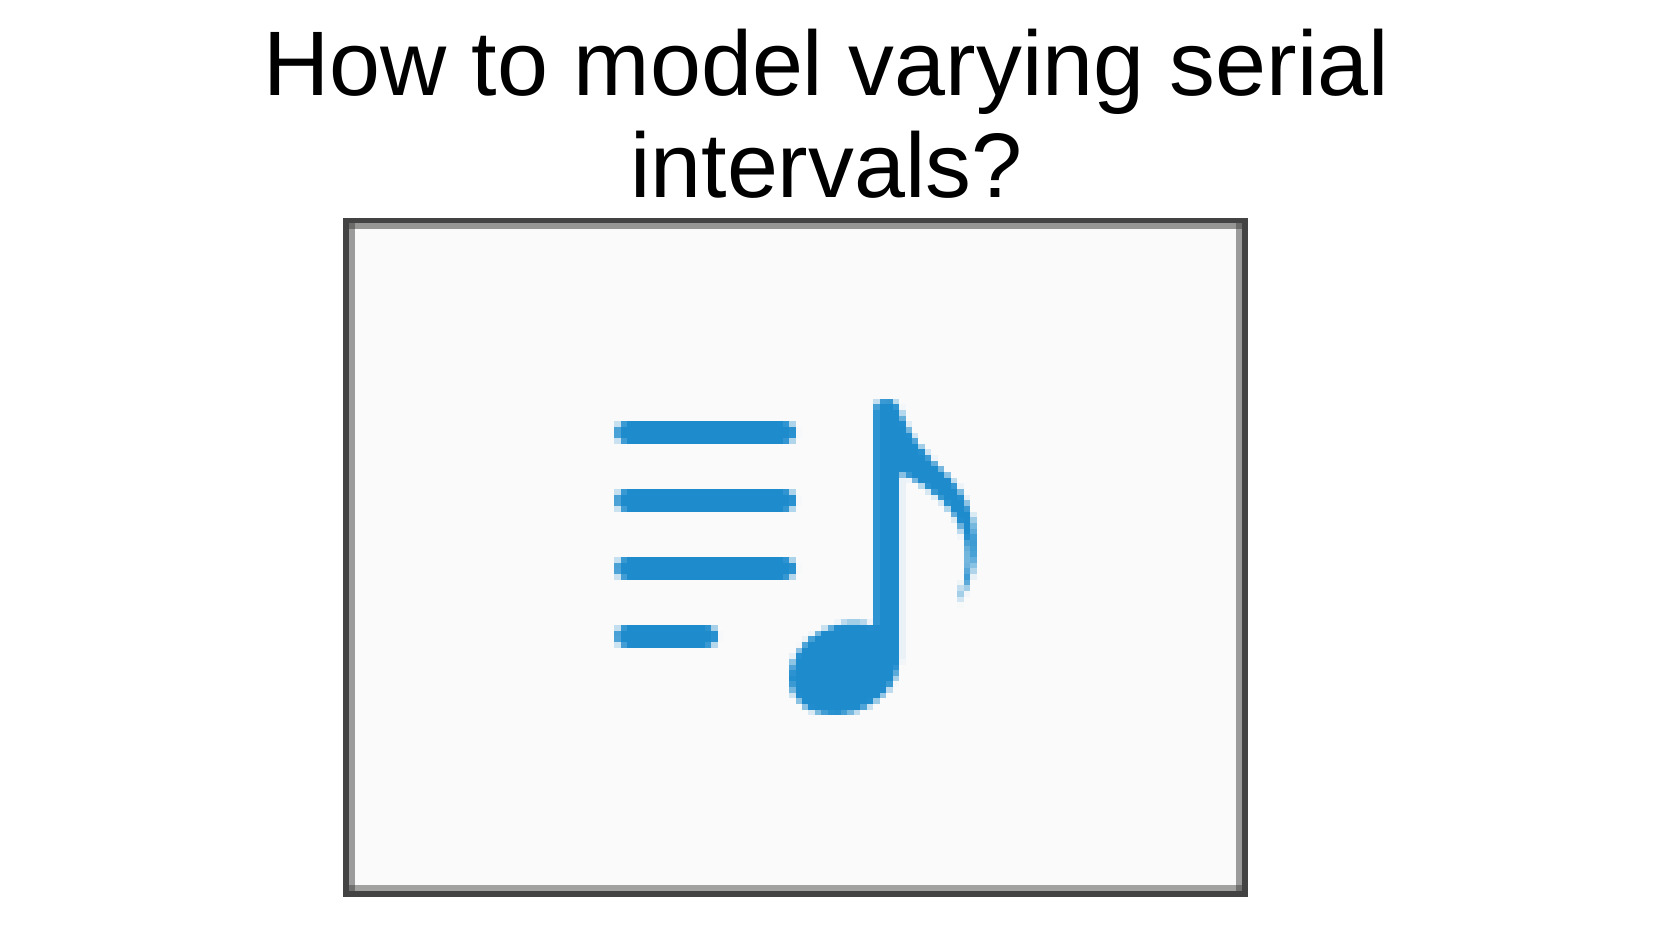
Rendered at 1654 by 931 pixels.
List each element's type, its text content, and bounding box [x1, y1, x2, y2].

text_box [342, 217, 1250, 898]
title How to model varying serial intervals? [82, 12, 1571, 218]
